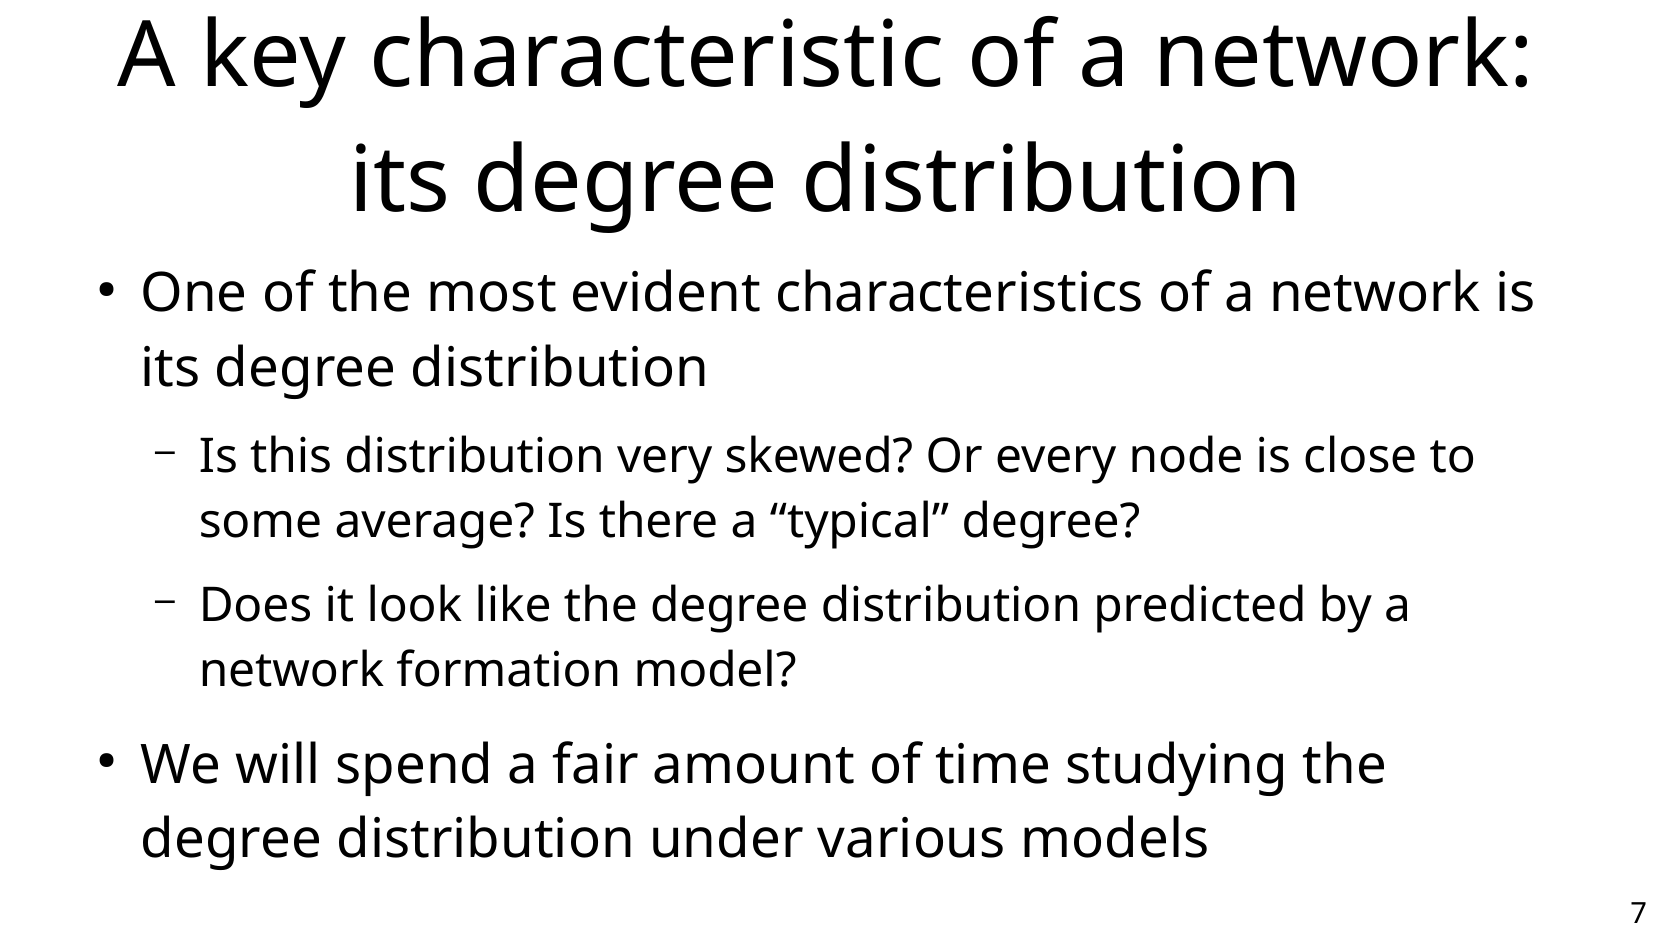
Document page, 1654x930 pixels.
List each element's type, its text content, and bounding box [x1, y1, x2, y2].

list One of the most evident characteristics of a network is its degree distribution Is this distribution very skewed? Or every node is close to some average? Is there a “typical” degree? Does it look like the degree distribution predicted by a network formation model? We will spend a fair amount of time studying the degree distribution under various models [82, 252, 1571, 886]
title A key characteristic of a network: its degree distribution [82, 1, 1571, 225]
